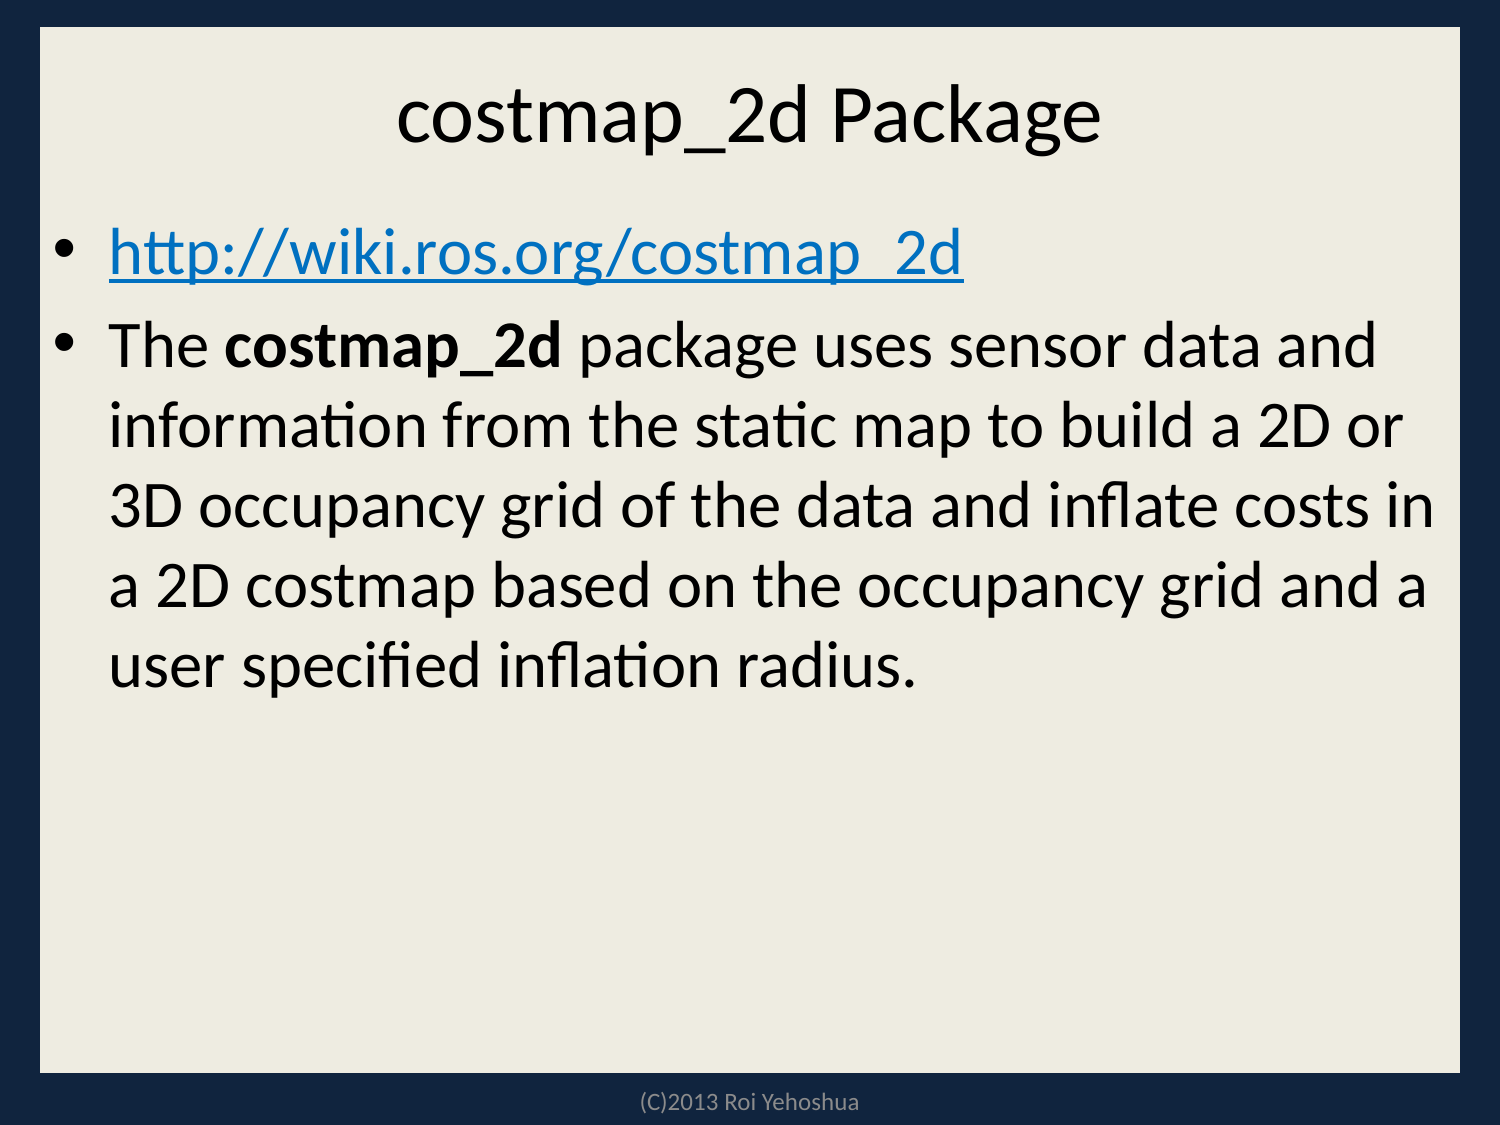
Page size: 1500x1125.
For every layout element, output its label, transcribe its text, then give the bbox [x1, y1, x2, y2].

list http://wiki.ros.org/costmap_2d The costmap_2d package uses sensor data and information from the static map to build a 2D or 3D occupancy grid of the data and inflate costs in a 2D costmap based on the occupancy grid and a user specified inflation radius. [37, 200, 1463, 1080]
title costmap_2d Package [37, 31, 1463, 188]
footer (C)2013 Roi Yehoshua [512, 1074, 988, 1125]
